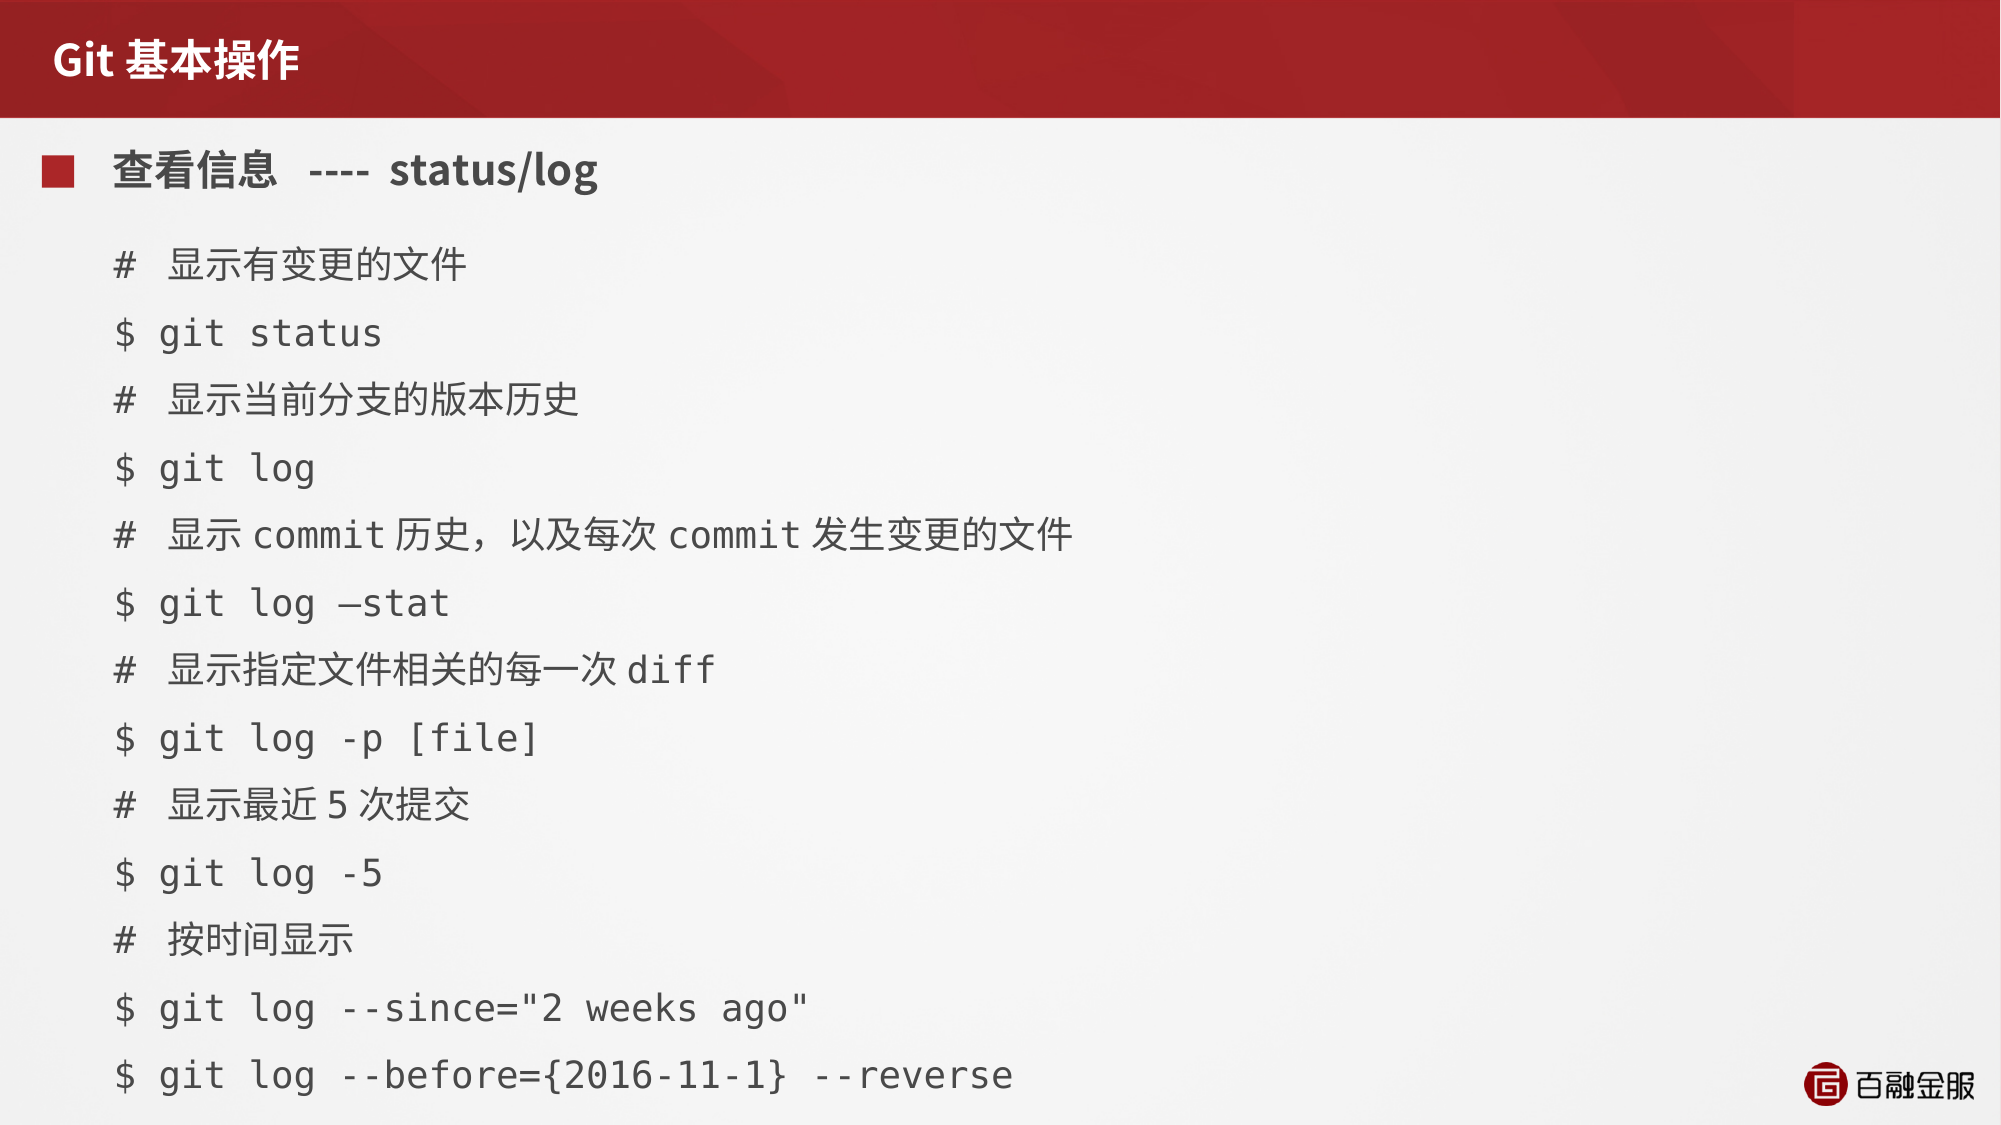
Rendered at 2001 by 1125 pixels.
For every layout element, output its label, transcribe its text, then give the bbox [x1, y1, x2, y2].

text_box [41, 155, 75, 188]
text_box Git基本操作 [37, 24, 1944, 94]
text_box # 显示有变更的文件 $ git status # 显示当前分支的版本历史 $ git log # 显示commit历史，以及每次commit发生变更的文件 $ git log –stat # 显示指定文件相关的每一次diff $ git log -p [file] # 显示最近5次提交 $ git log -5 # 按时间显示 $ git log --since="2 weeks ago" $ git log --before={2016-11-1} --reverse [98, 211, 1939, 1105]
text_box 查看信息 ---- status/log [97, 135, 1911, 205]
picture [0, 0, 2001, 1125]
